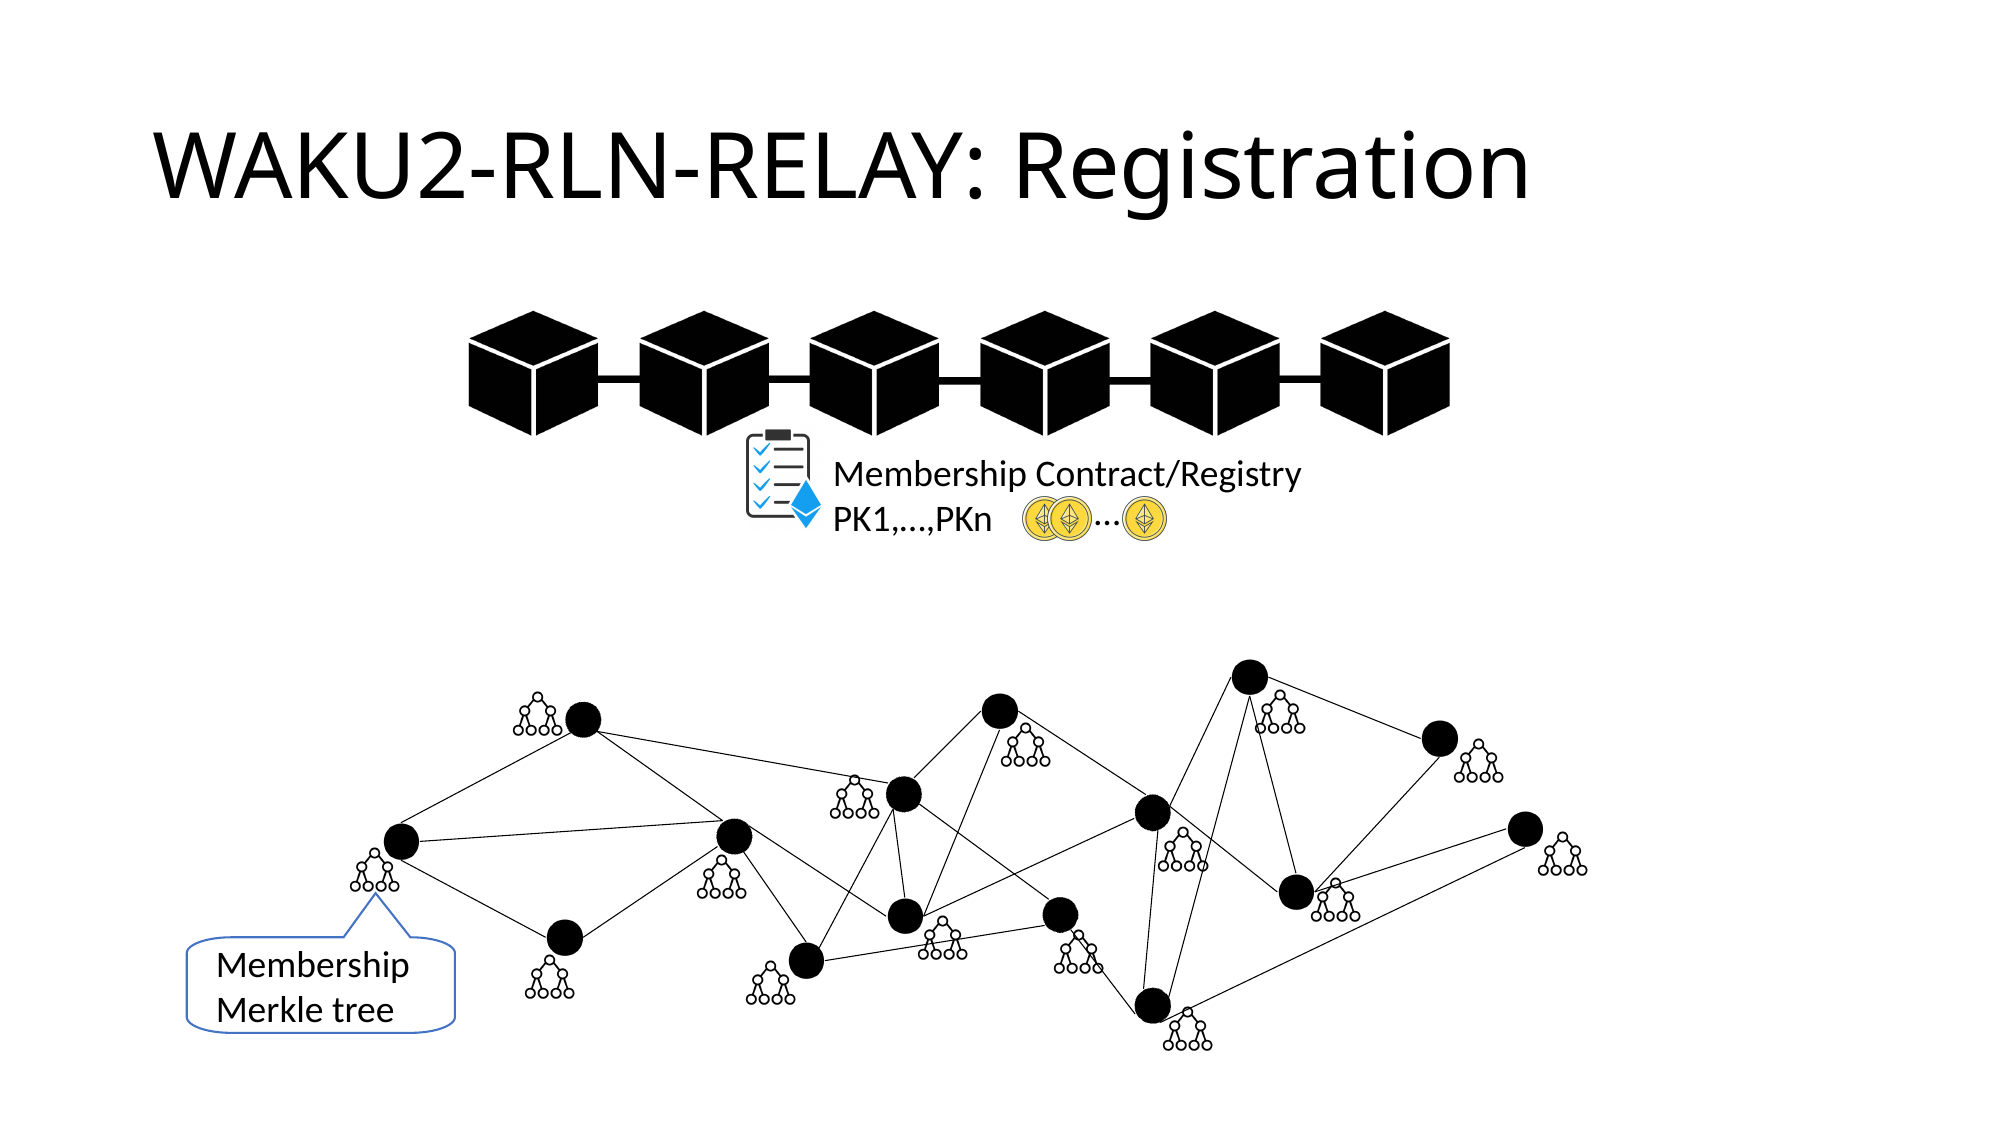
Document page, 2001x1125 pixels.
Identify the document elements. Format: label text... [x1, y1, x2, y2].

picture [508, 684, 610, 746]
text_box [347, 893, 407, 932]
text_box … [1071, 480, 1136, 540]
picture [1277, 870, 1365, 929]
picture [1506, 810, 1592, 883]
picture [980, 692, 1055, 774]
picture [1420, 719, 1508, 790]
title WAKU2-RLN-RELAY: Registration [137, 59, 1863, 278]
picture [741, 941, 825, 1013]
picture [1018, 492, 1096, 545]
picture [1230, 658, 1310, 742]
picture [1128, 788, 1213, 879]
picture [1118, 492, 1171, 545]
picture [1033, 888, 1108, 981]
picture [1126, 980, 1217, 1059]
picture [825, 767, 930, 826]
picture [459, 296, 1464, 532]
picture [345, 822, 420, 899]
text_box Membership Merkle tree [201, 932, 478, 1037]
text_box [186, 941, 201, 1029]
text_box Membership Contract/Registry PK1,…,PKn [817, 440, 1341, 547]
picture [692, 810, 760, 906]
picture [520, 918, 584, 1006]
picture [886, 897, 972, 967]
